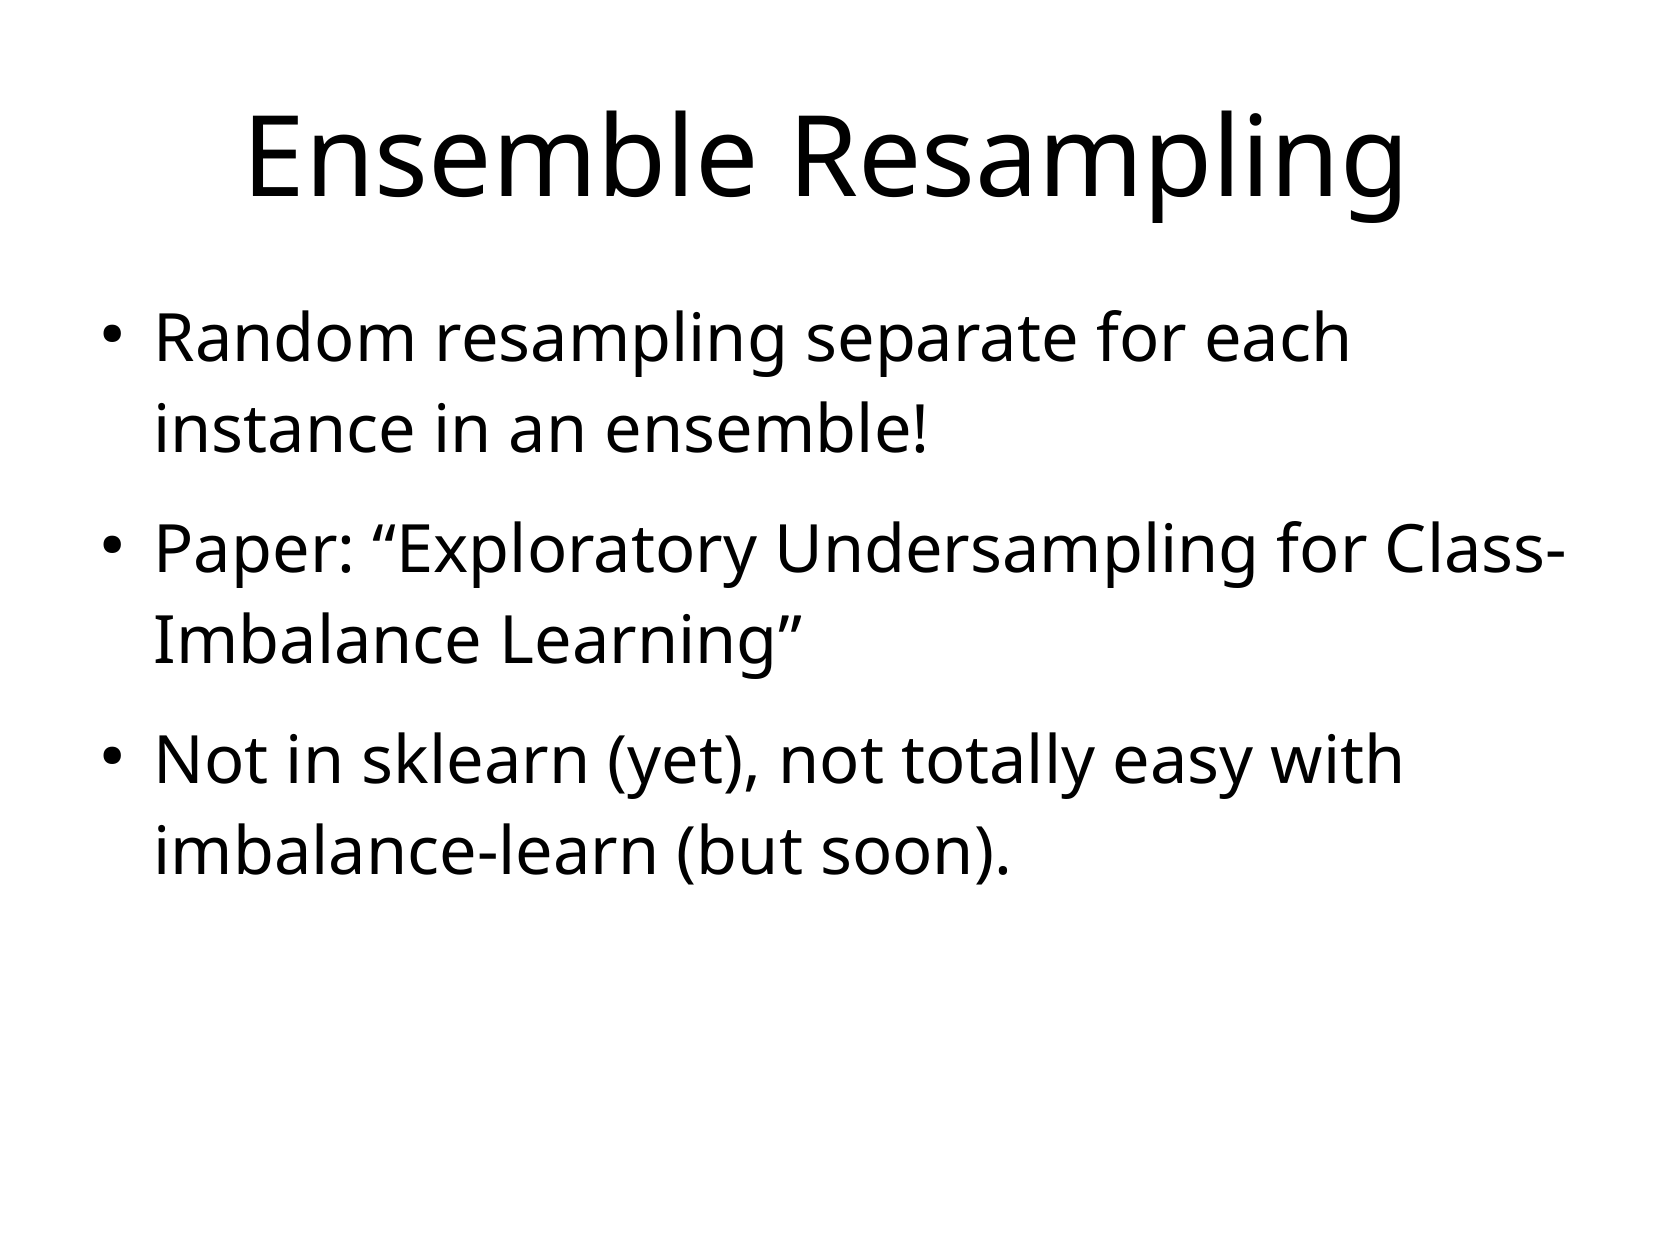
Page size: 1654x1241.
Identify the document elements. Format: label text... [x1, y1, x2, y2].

title Ensemble Resampling [82, 49, 1571, 257]
list Random resampling separate for each instance in an ensemble! Paper: “Exploratory Undersampling for Class-Imbalance Learning” Not in sklearn (yet), not totally easy with imbalance-learn (but soon). [82, 290, 1571, 1010]
